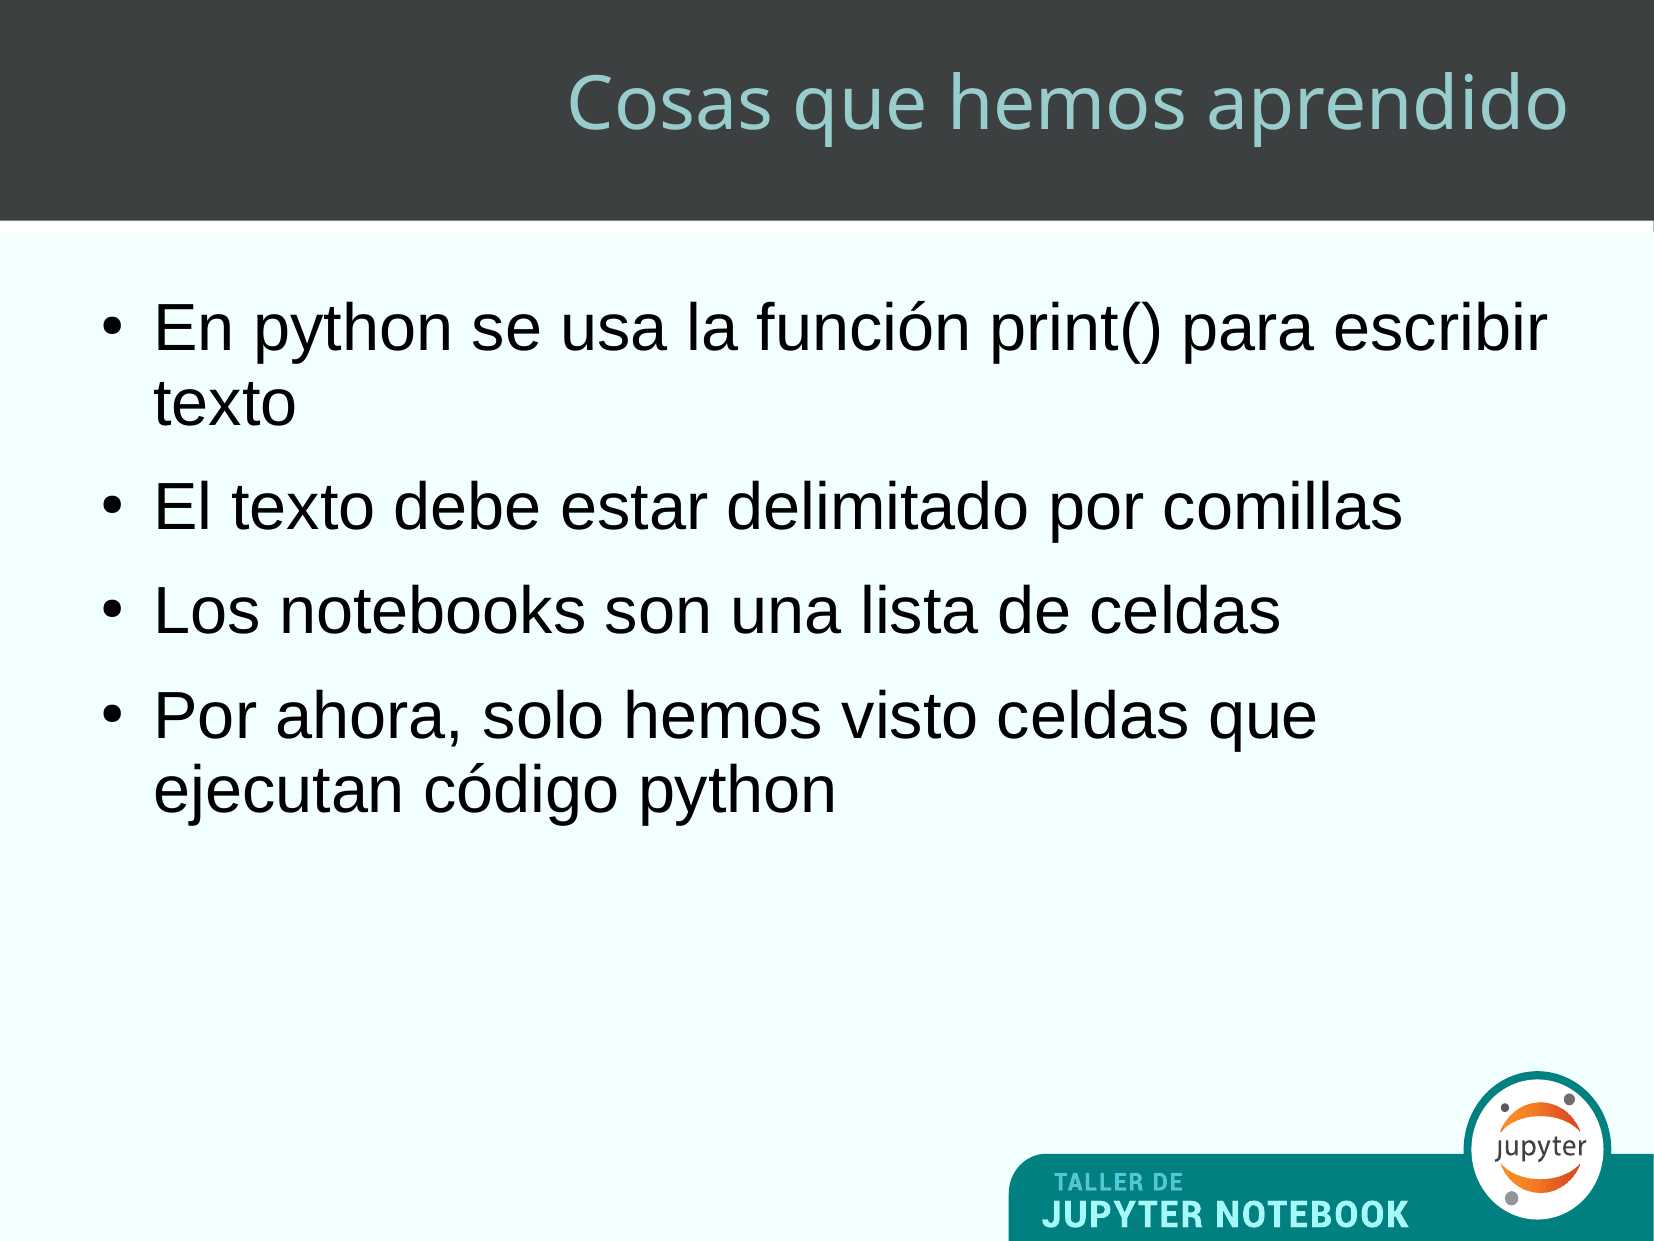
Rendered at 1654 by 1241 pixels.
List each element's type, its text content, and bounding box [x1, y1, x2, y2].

list En python se usa la función print() para escribir texto El texto debe estar delimitado por comillas Los notebooks son una lista de celdas Por ahora, solo hemos visto celdas que ejecutan código python [82, 290, 1571, 1010]
title Cosas que hemos aprendido [82, 49, 1571, 257]
